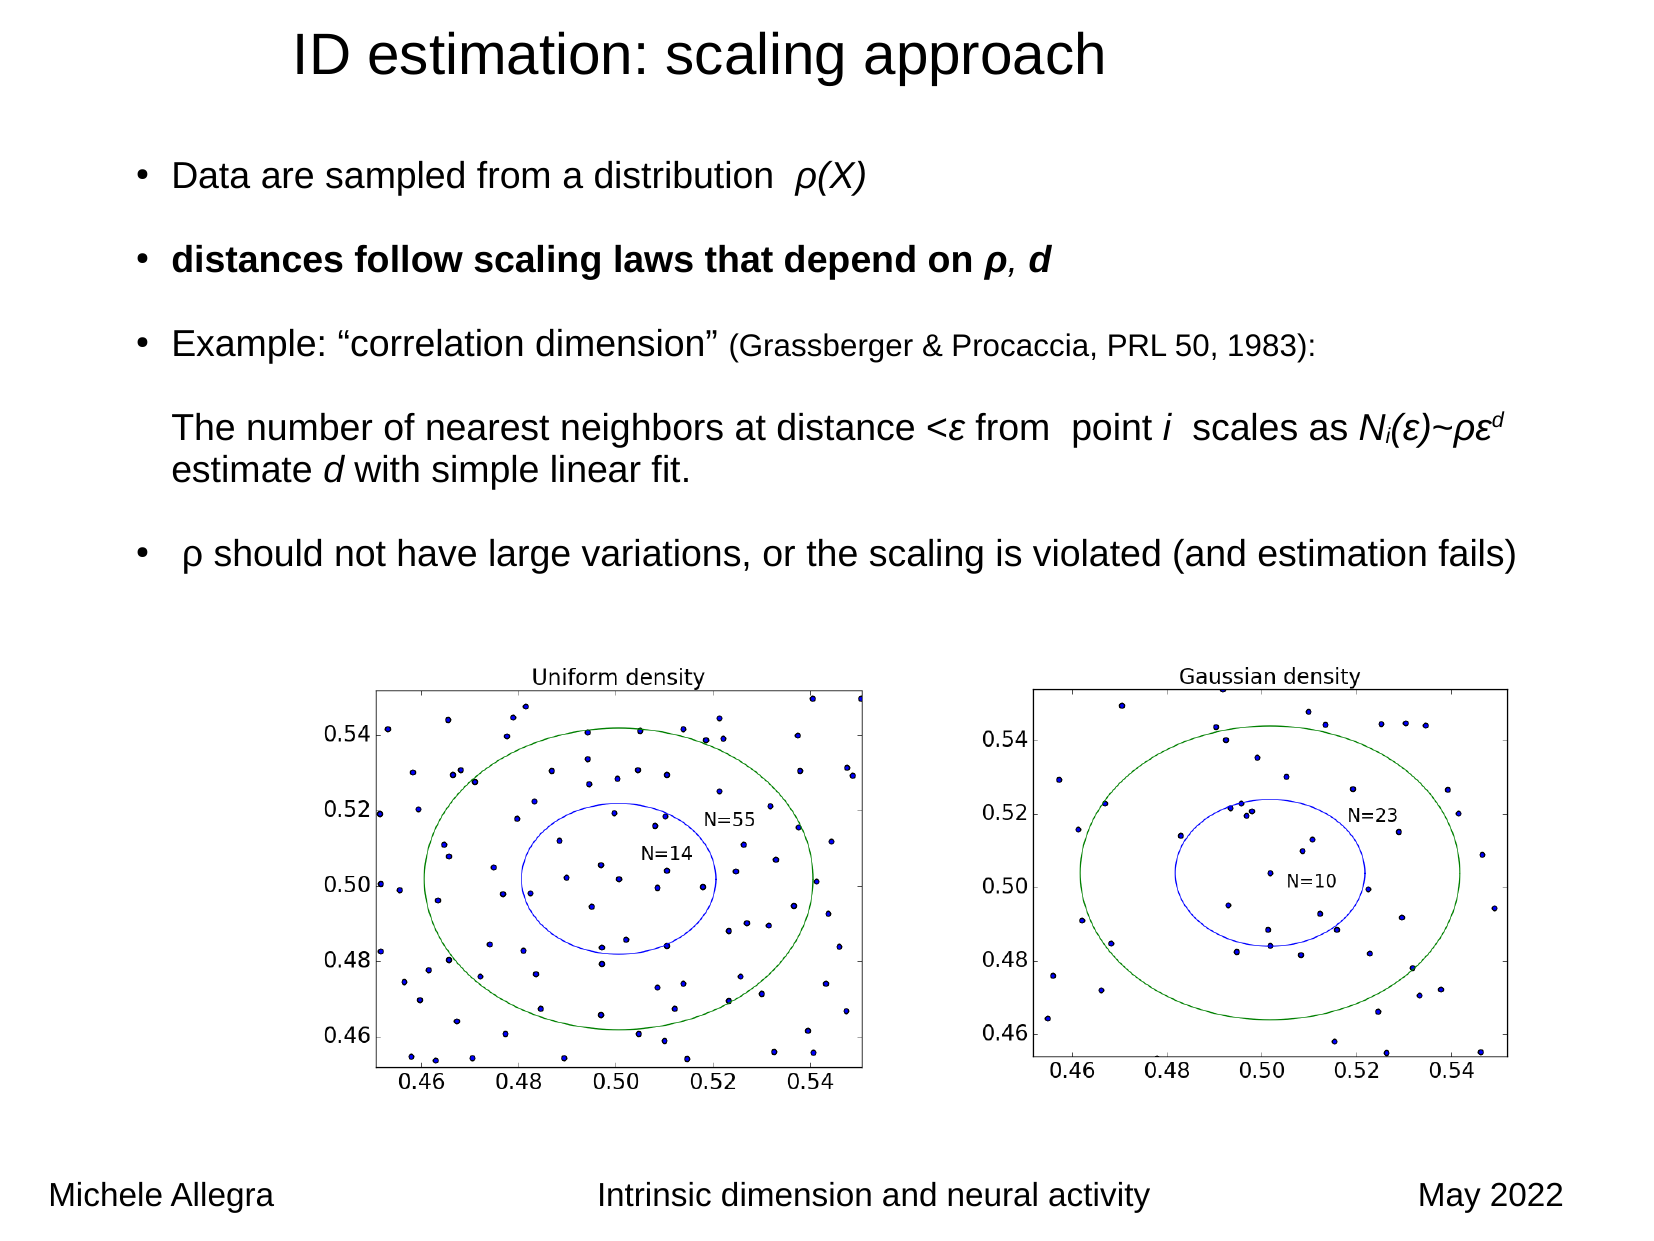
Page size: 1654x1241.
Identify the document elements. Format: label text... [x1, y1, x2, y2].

picture [956, 643, 1568, 1102]
picture [297, 643, 924, 1114]
text_box Michele Allegra Intrinsic dimension and neural activity May 2022 [33, 1168, 1603, 1221]
subtitle Data are sampled from a distribution ρ(X) distances follow scaling laws that depend on ρ, d Example: “correlation dimension” (Grassberger & Procaccia, PRL 50, 1983): The number of nearest neighbors at distance <ε from point i scales as Ni(ε)~ρεd estimate d with simple linear fit. ρ should not have large variations, or the scaling is violated (and estimation fails) [135, 32, 1536, 683]
title ID estimation: scaling approach [82, 3, 1335, 106]
